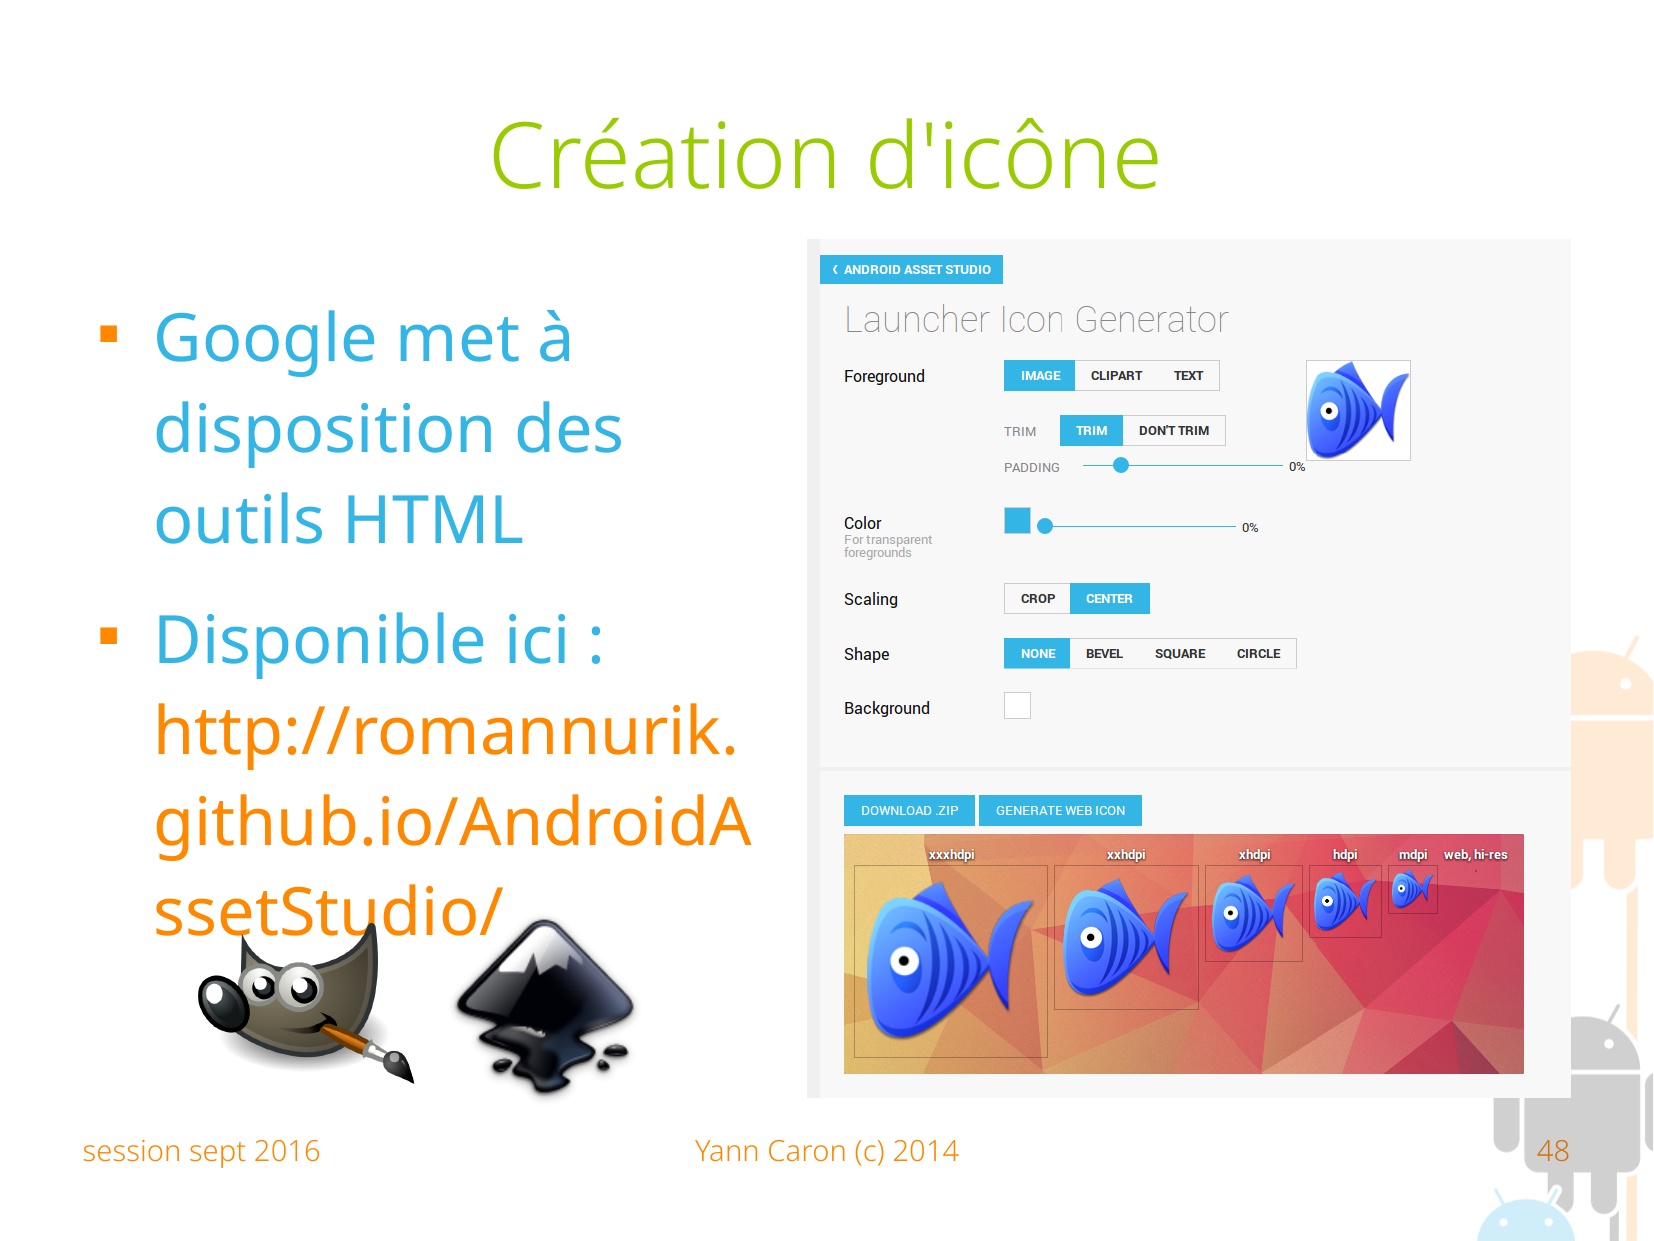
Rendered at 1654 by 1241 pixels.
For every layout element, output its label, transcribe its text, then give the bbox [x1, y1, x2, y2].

title Création d'icône [82, 49, 1571, 257]
picture [195, 239, 1654, 1241]
list Google met à disposition des outils HTML Disponible ici : http://romannurik.github.io/AndroidAssetStudio/ [82, 290, 781, 1010]
